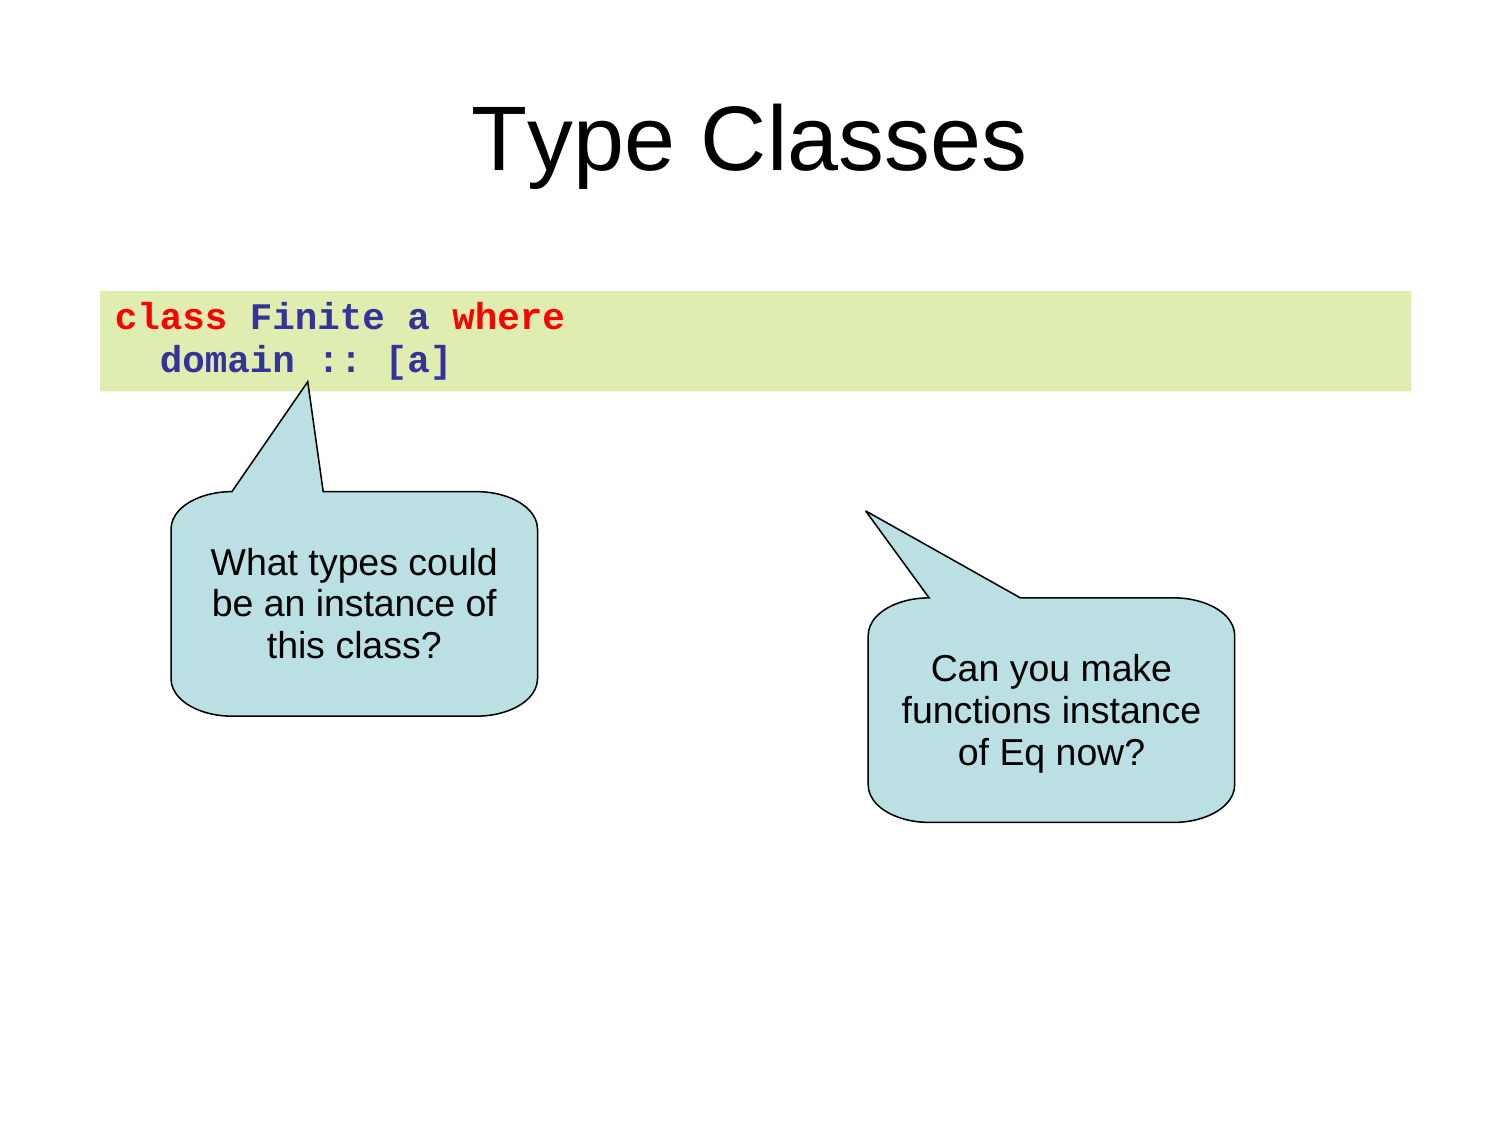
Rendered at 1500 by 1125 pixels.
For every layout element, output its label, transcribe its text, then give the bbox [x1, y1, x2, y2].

text_box What types could be an instance of this class? [171, 381, 538, 717]
text_box class Finite a where domain :: [a] [100, 290, 1412, 392]
text_box Can you make functions instance of Eq now? [865, 510, 1235, 823]
title Type Classes [75, 45, 1426, 233]
